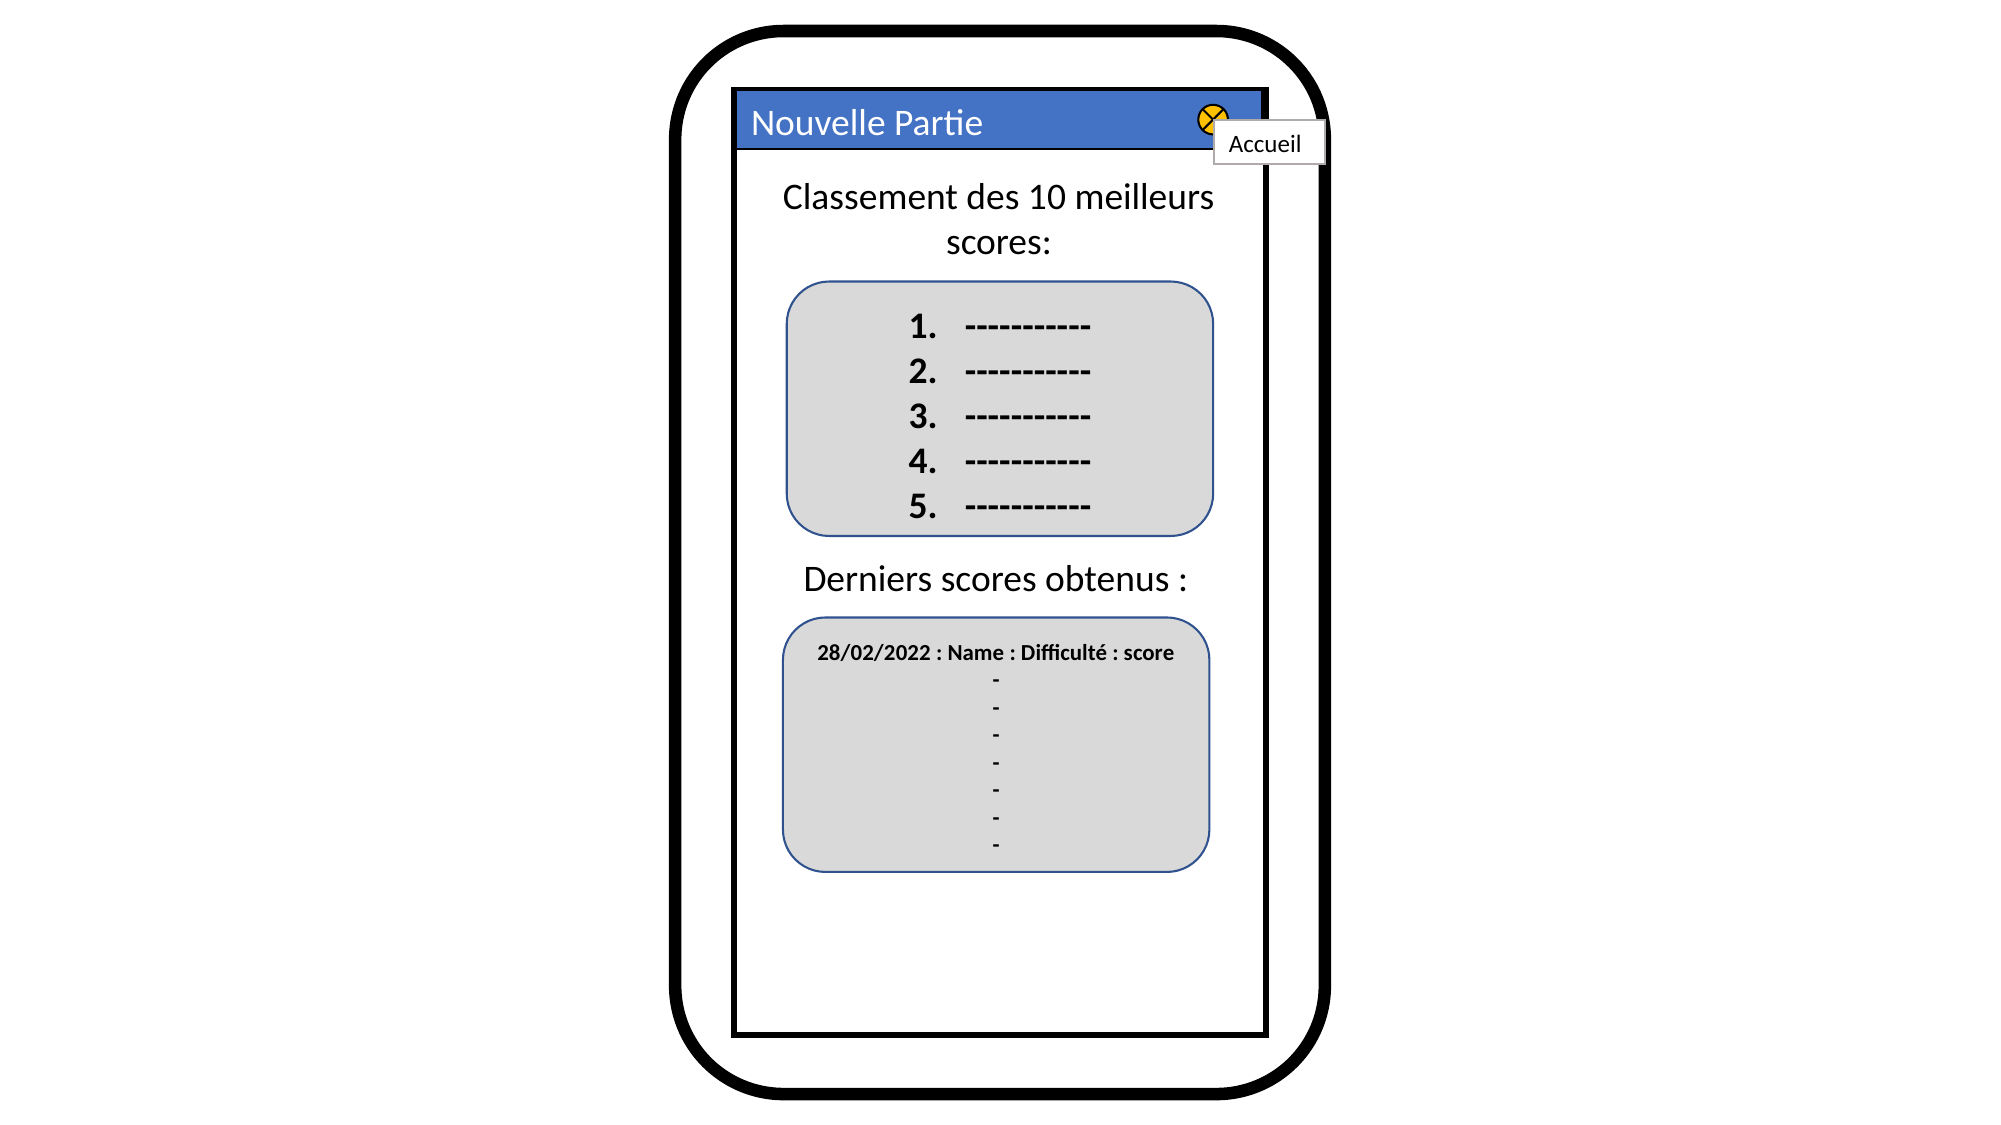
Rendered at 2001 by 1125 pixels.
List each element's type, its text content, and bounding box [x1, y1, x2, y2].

text_box 28/02/2022 : Name : Difficulté : score - - - - - - - [782, 617, 1210, 872]
text_box Nouvelle Partie [736, 90, 1262, 149]
text_box ----------- ----------- ----------- ----------- ----------- [786, 281, 1214, 536]
text_box [675, 31, 1325, 1095]
text_box Accueil [1214, 120, 1325, 164]
text_box Classement des 10 meilleurs scores: [733, 164, 1265, 271]
text_box Derniers scores obtenus : [730, 546, 1262, 607]
text_box [1198, 104, 1228, 135]
